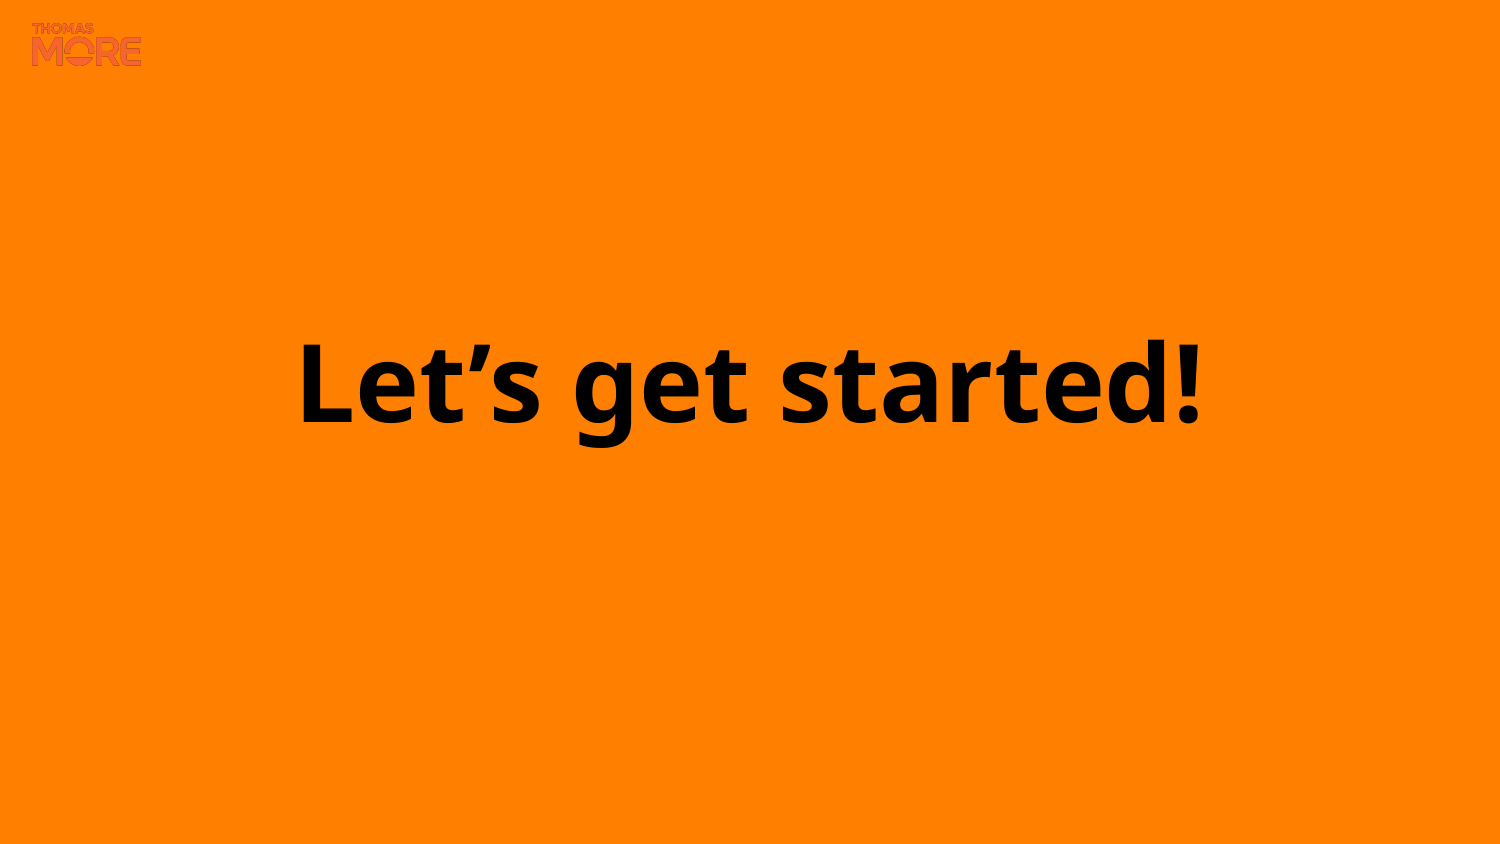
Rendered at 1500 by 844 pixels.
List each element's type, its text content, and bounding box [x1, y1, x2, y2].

picture [22, 13, 151, 76]
title Let’s get started! [51, 122, 1449, 459]
